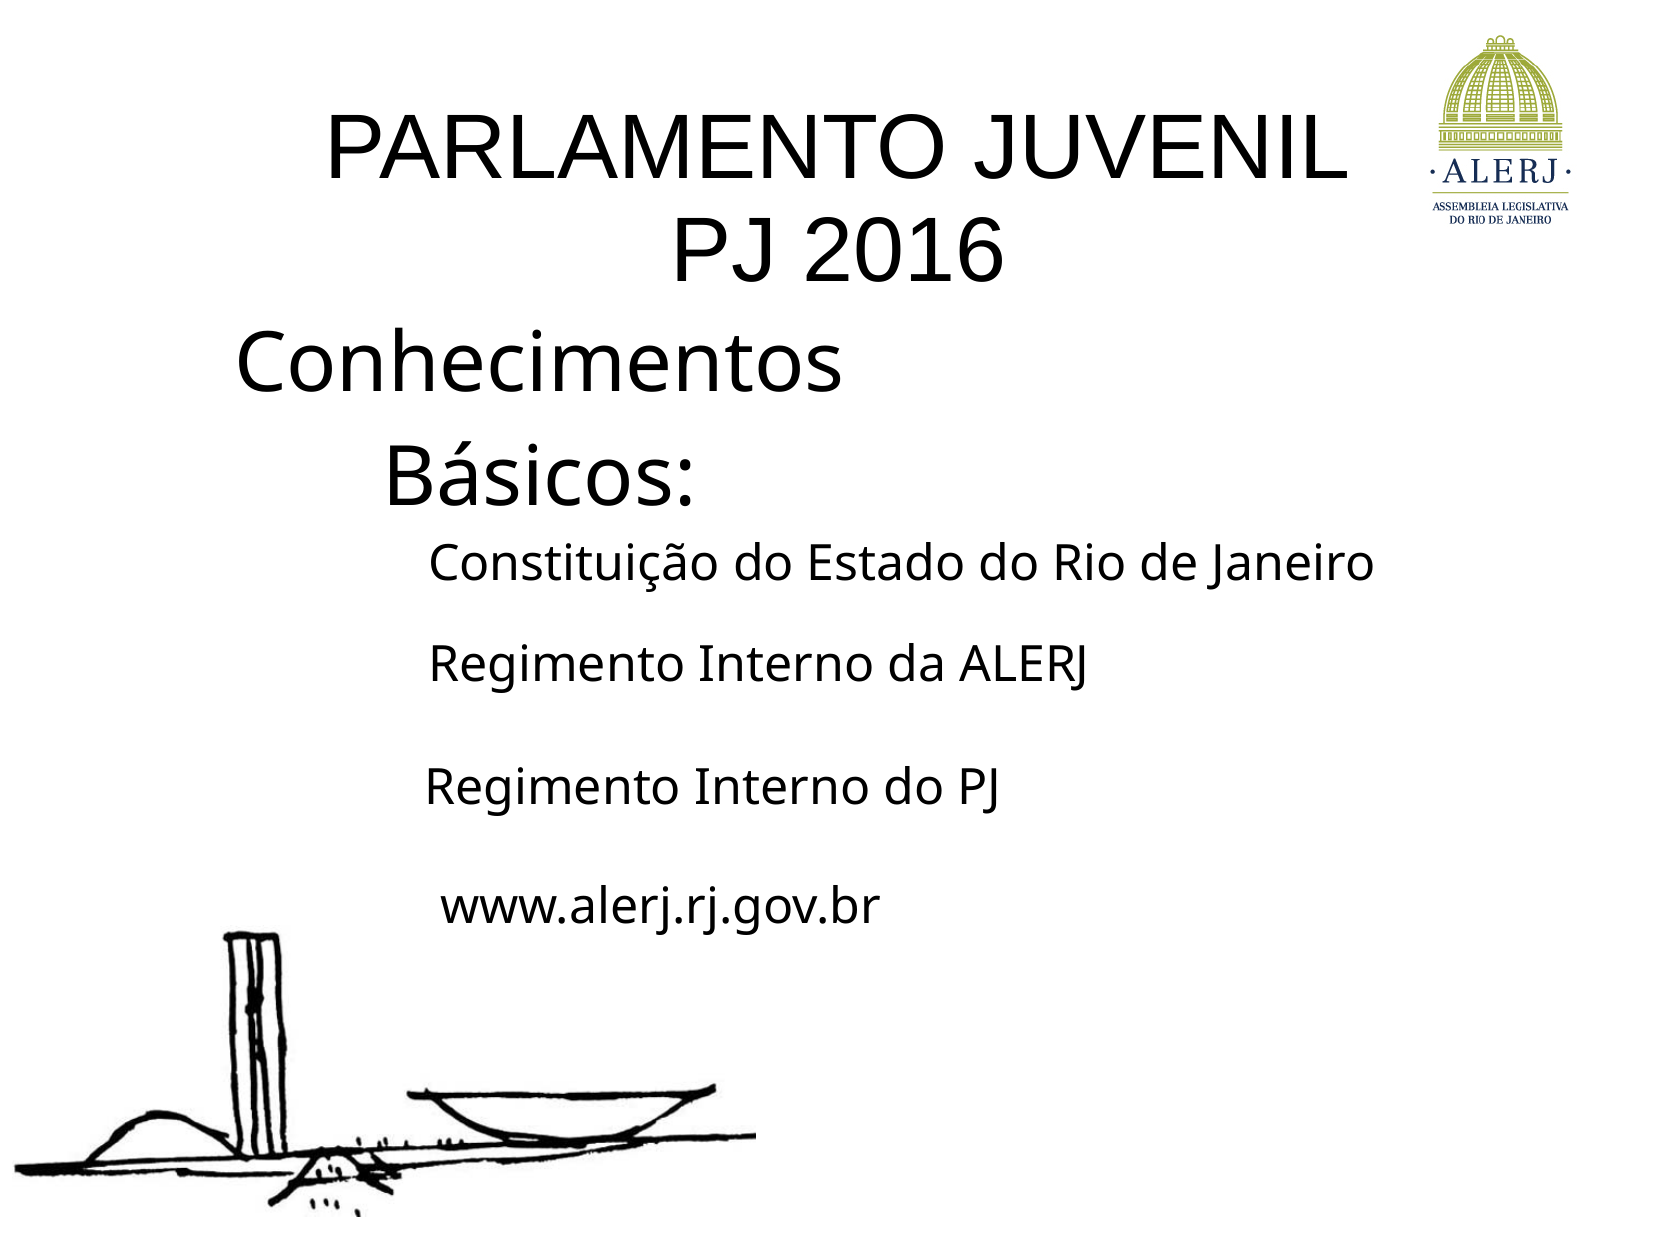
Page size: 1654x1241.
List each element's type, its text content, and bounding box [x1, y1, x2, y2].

title PARLAMENTO JUVENIL PJ 2016 [70, 94, 1607, 302]
text_box Regimento Interno da ALERJ [413, 621, 1371, 709]
text_box Constituição do Estado do Rio de Janeiro [413, 519, 1418, 608]
picture [1358, 23, 1642, 235]
text_box Regimento Interno do PJ [409, 744, 1229, 832]
text_box www.alerj.rj.gov.br [425, 862, 1008, 950]
text_box Conhecimentos Básicos: [82, 359, 997, 473]
picture [12, 925, 756, 1217]
